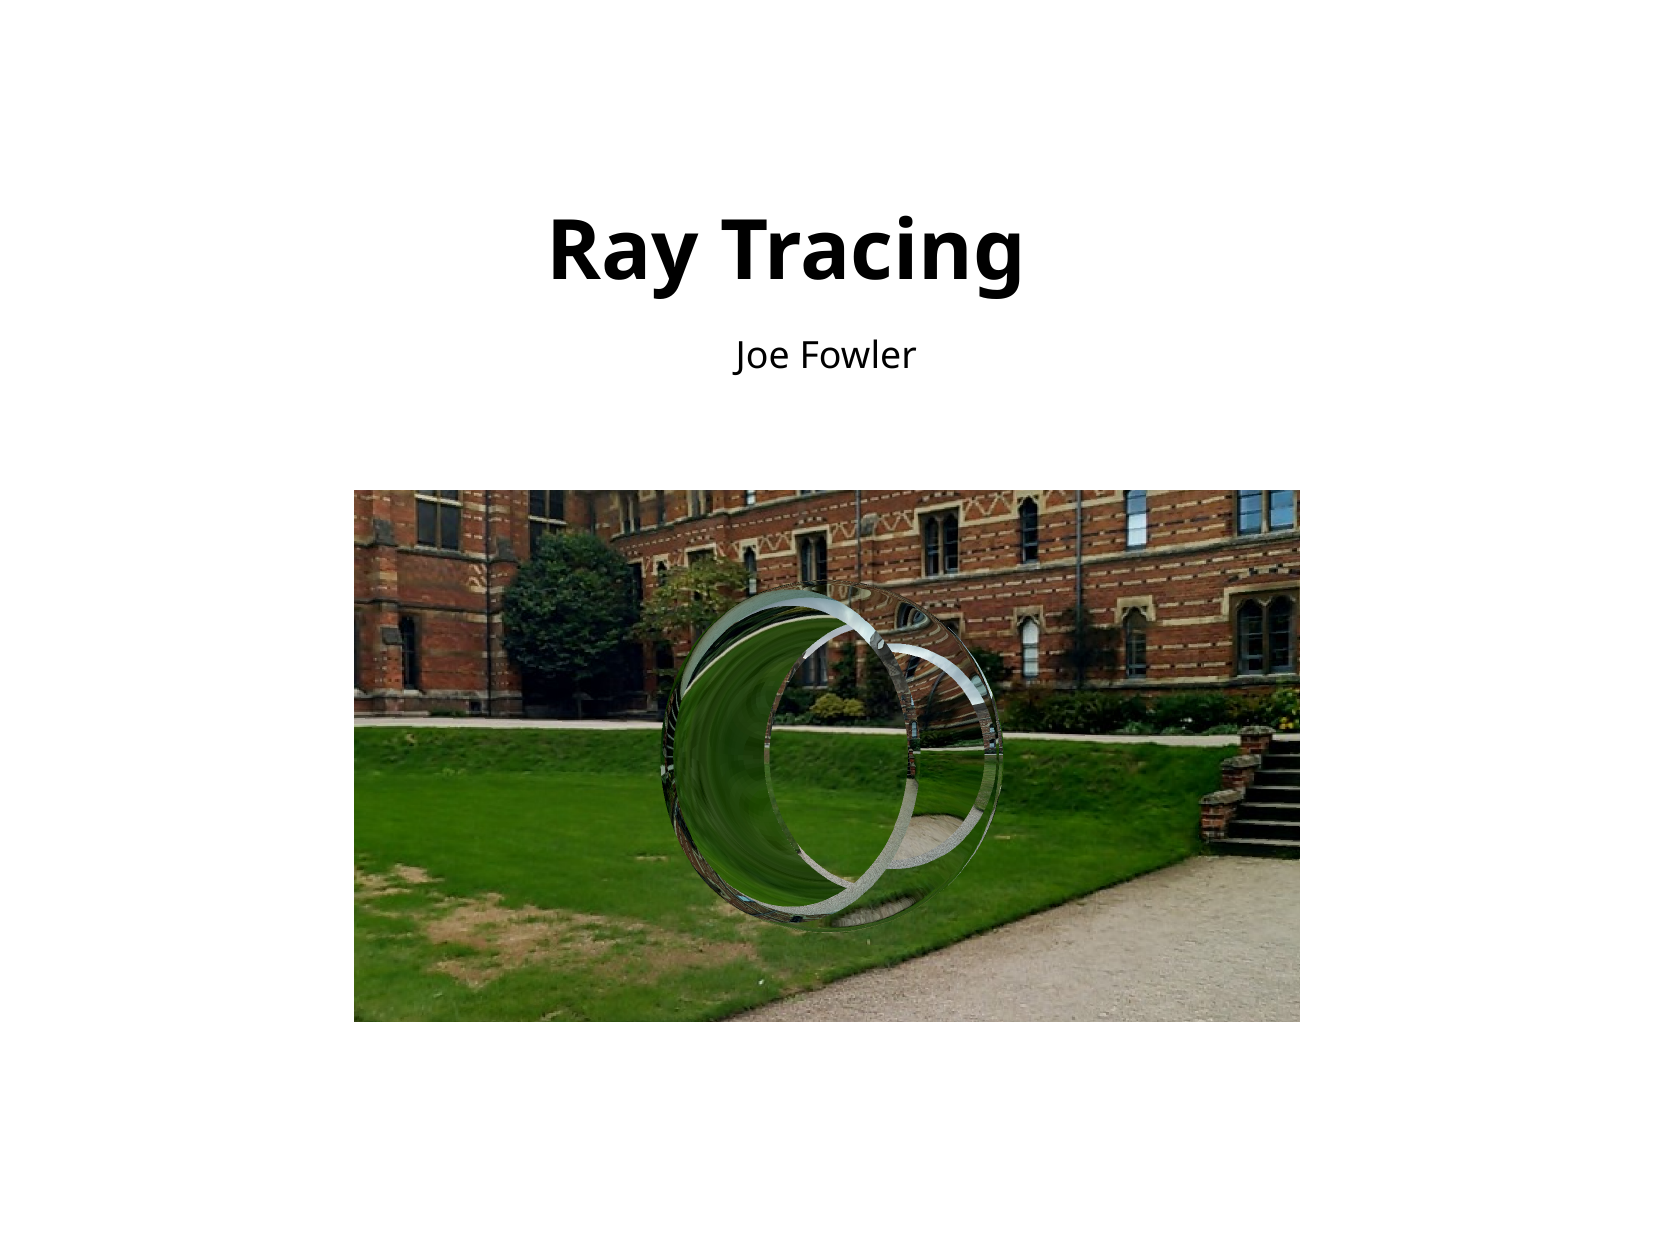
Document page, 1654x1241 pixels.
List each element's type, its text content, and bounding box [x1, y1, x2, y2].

picture [354, 490, 1300, 1022]
text_box Joe Fowler [720, 321, 950, 382]
text_box Ray Tracing [531, 183, 1123, 300]
